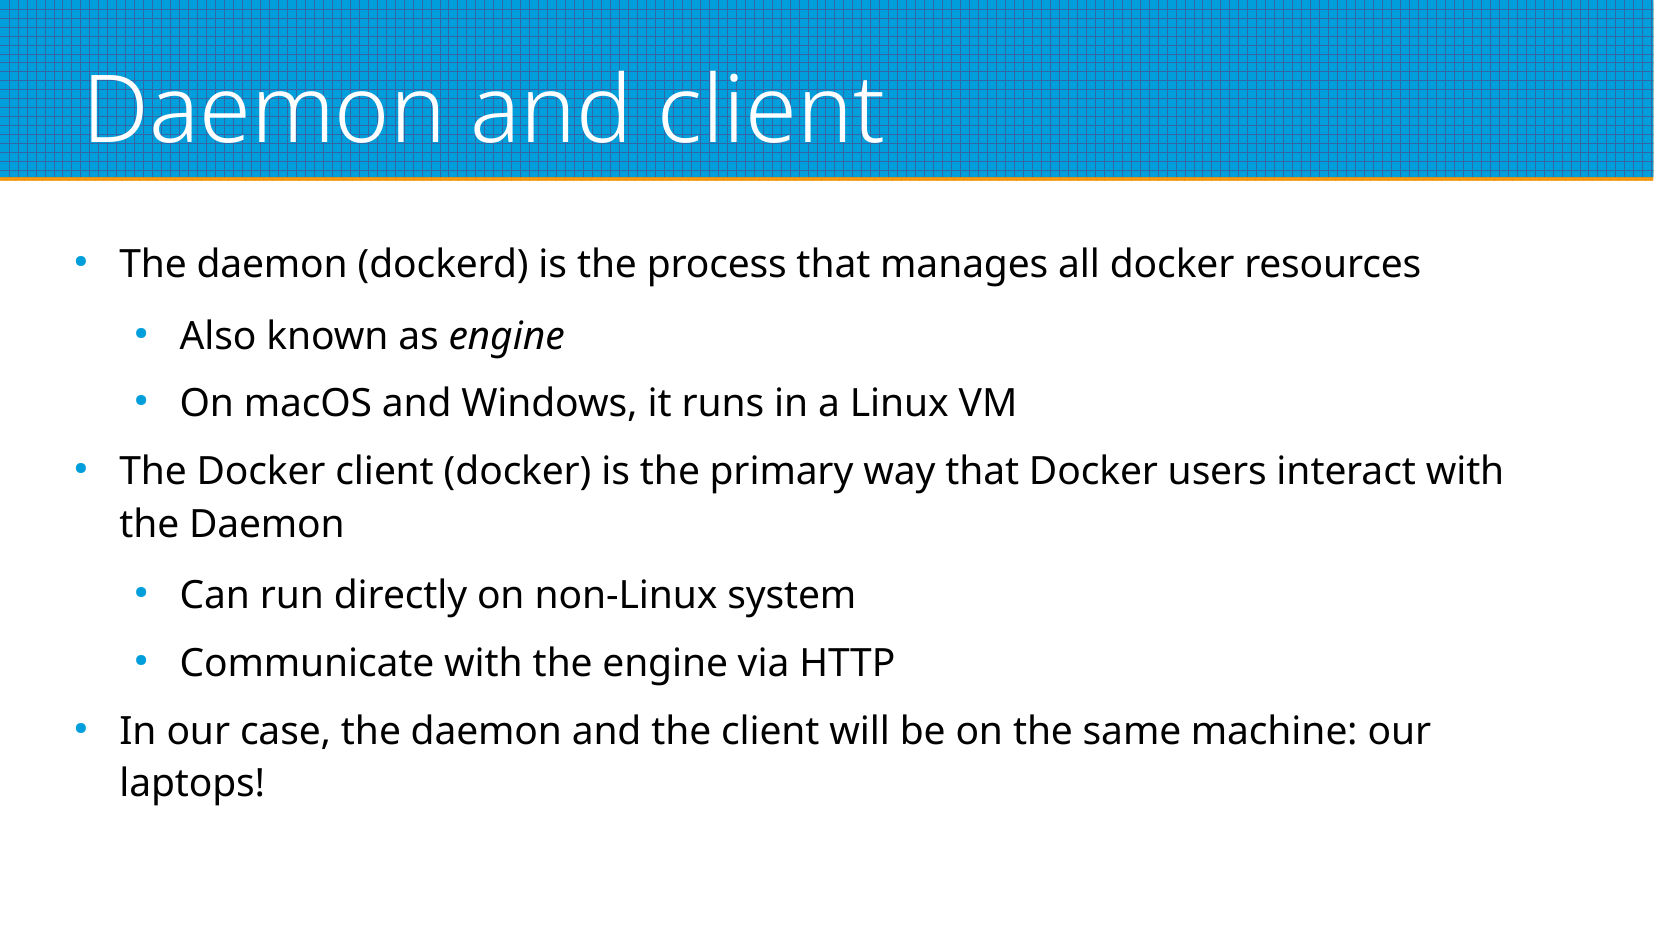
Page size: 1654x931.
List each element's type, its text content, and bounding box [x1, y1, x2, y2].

list The daemon (dockerd) is the process that manages all docker resources Also known as engine On macOS and Windows, it runs in a Linux VM The Docker client (docker) is the primary way that Docker users interact with the Daemon Can run directly on non-Linux system Communicate with the engine via HTTP In our case, the daemon and the client will be on the same machine: our laptops! [59, 236, 1569, 811]
title Daemon and client [82, 14, 1571, 171]
